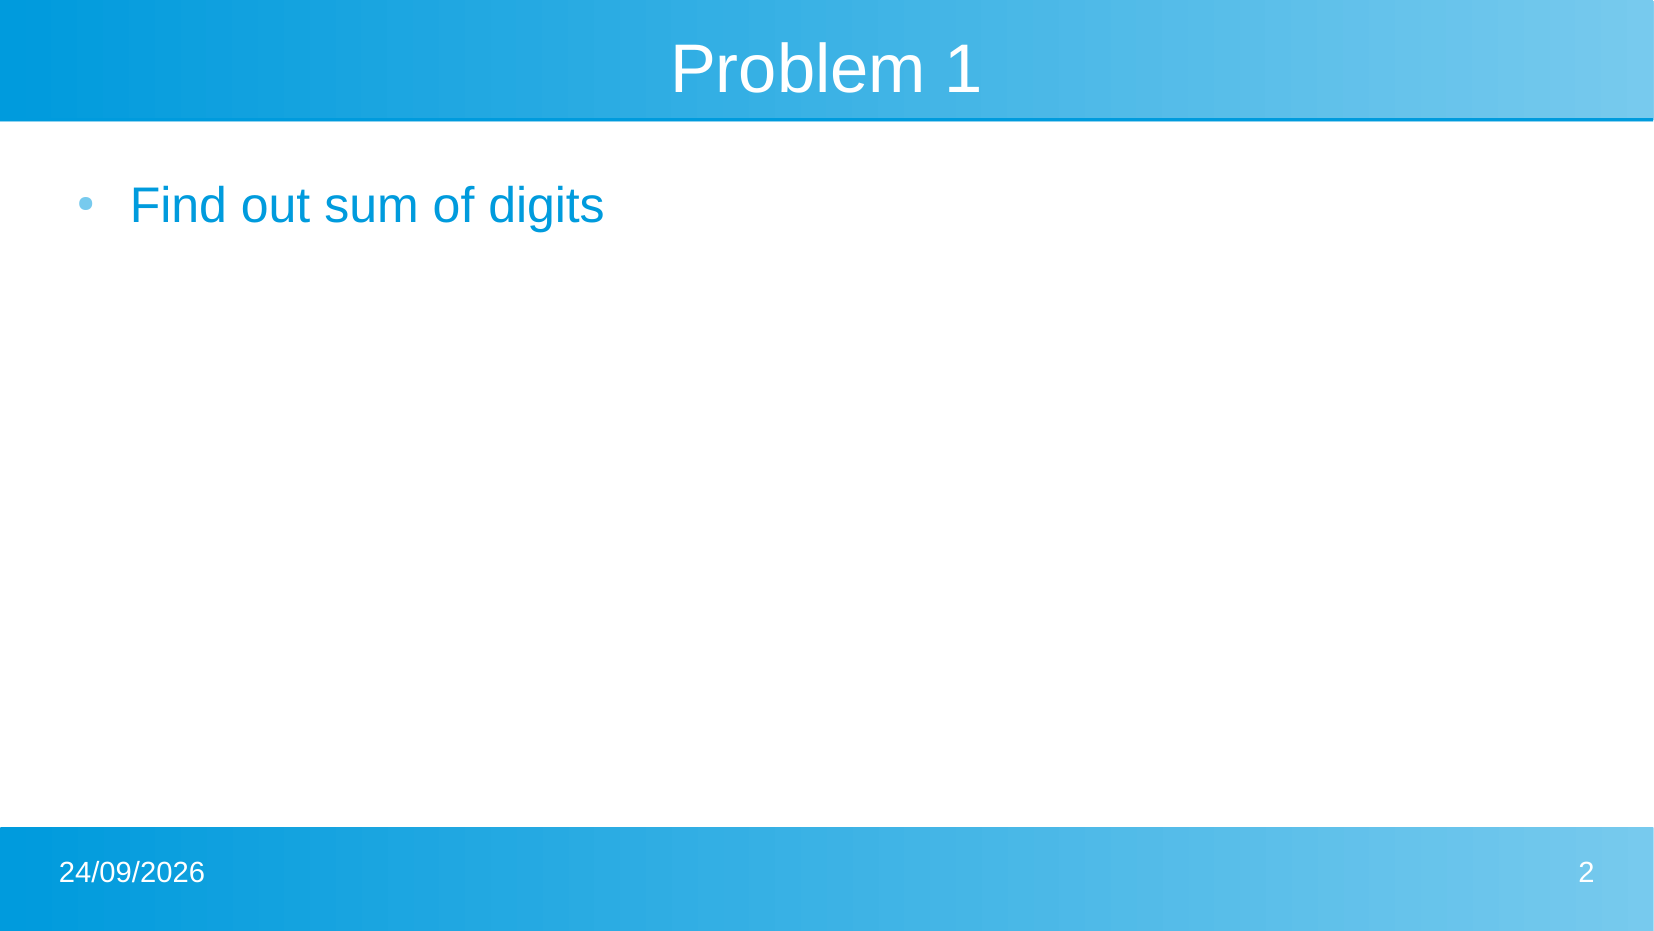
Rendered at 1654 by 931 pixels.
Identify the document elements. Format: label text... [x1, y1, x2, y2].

title Problem 1 [59, 29, 1595, 108]
list Find out sum of digits [59, 177, 1595, 768]
